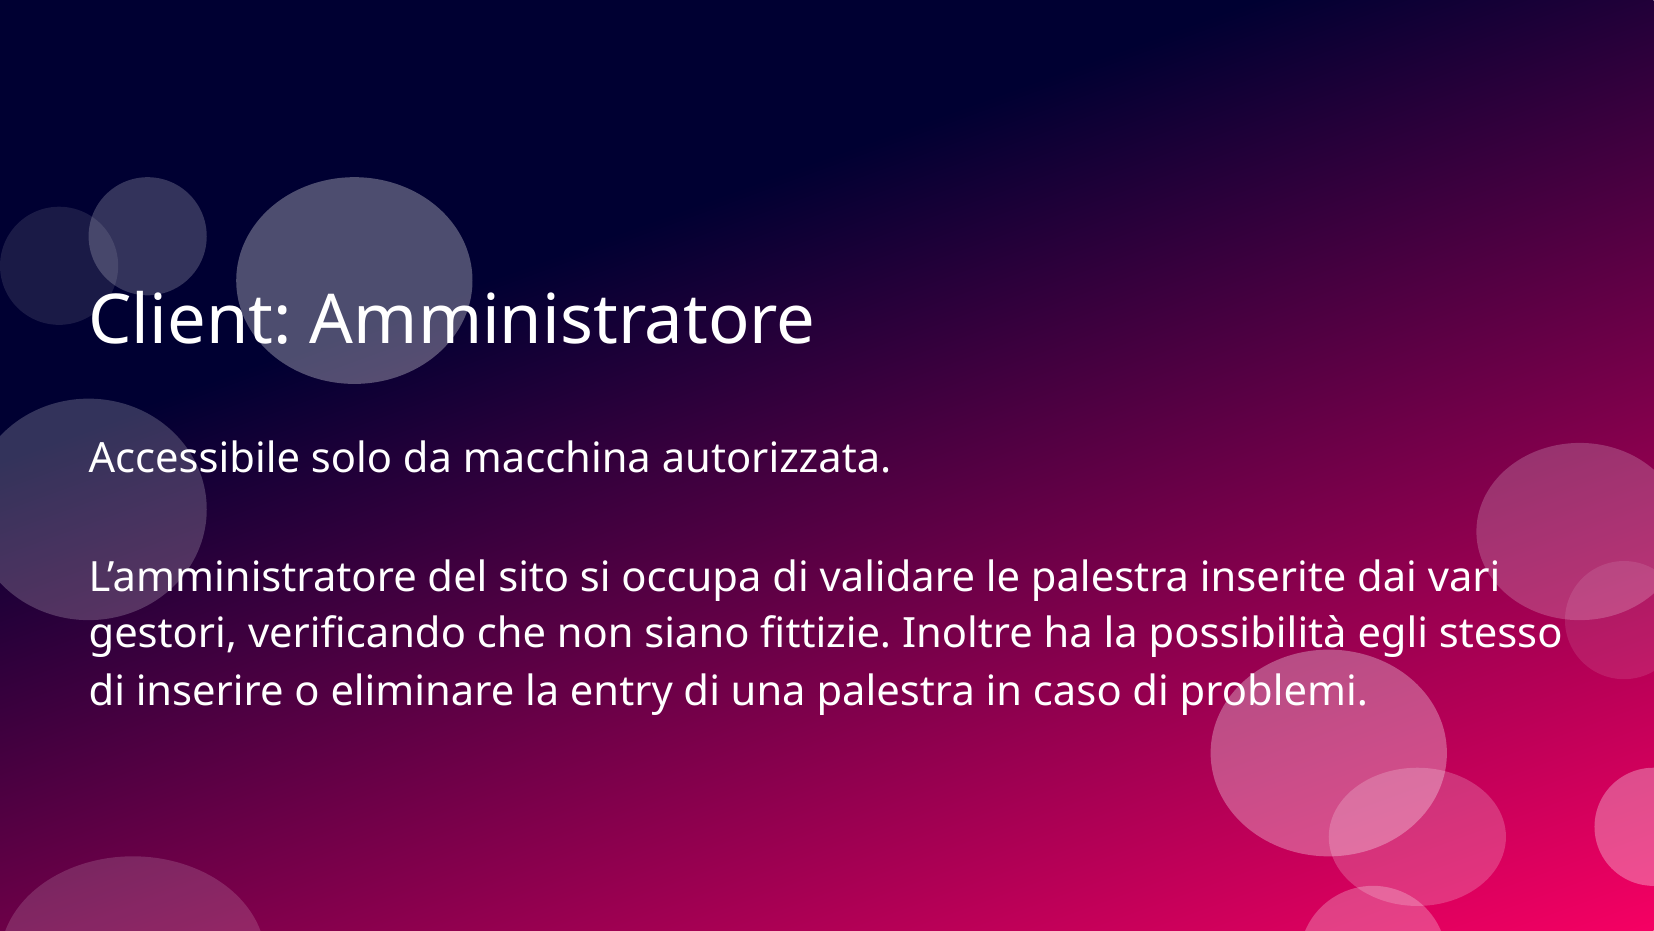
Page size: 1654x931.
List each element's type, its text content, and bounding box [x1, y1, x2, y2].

title Client: Amministratore [88, 236, 1565, 399]
text_box Accessibile solo da macchina autorizzata. [88, 428, 1565, 502]
text_box L’amministratore del sito si occupa di validare le palestra inserite dai vari gestori, verificando che non siano fittizie. Inoltre ha la possibilità egli stesso di inserire o eliminare la entry di una palestra in caso di problemi. [88, 546, 1565, 739]
